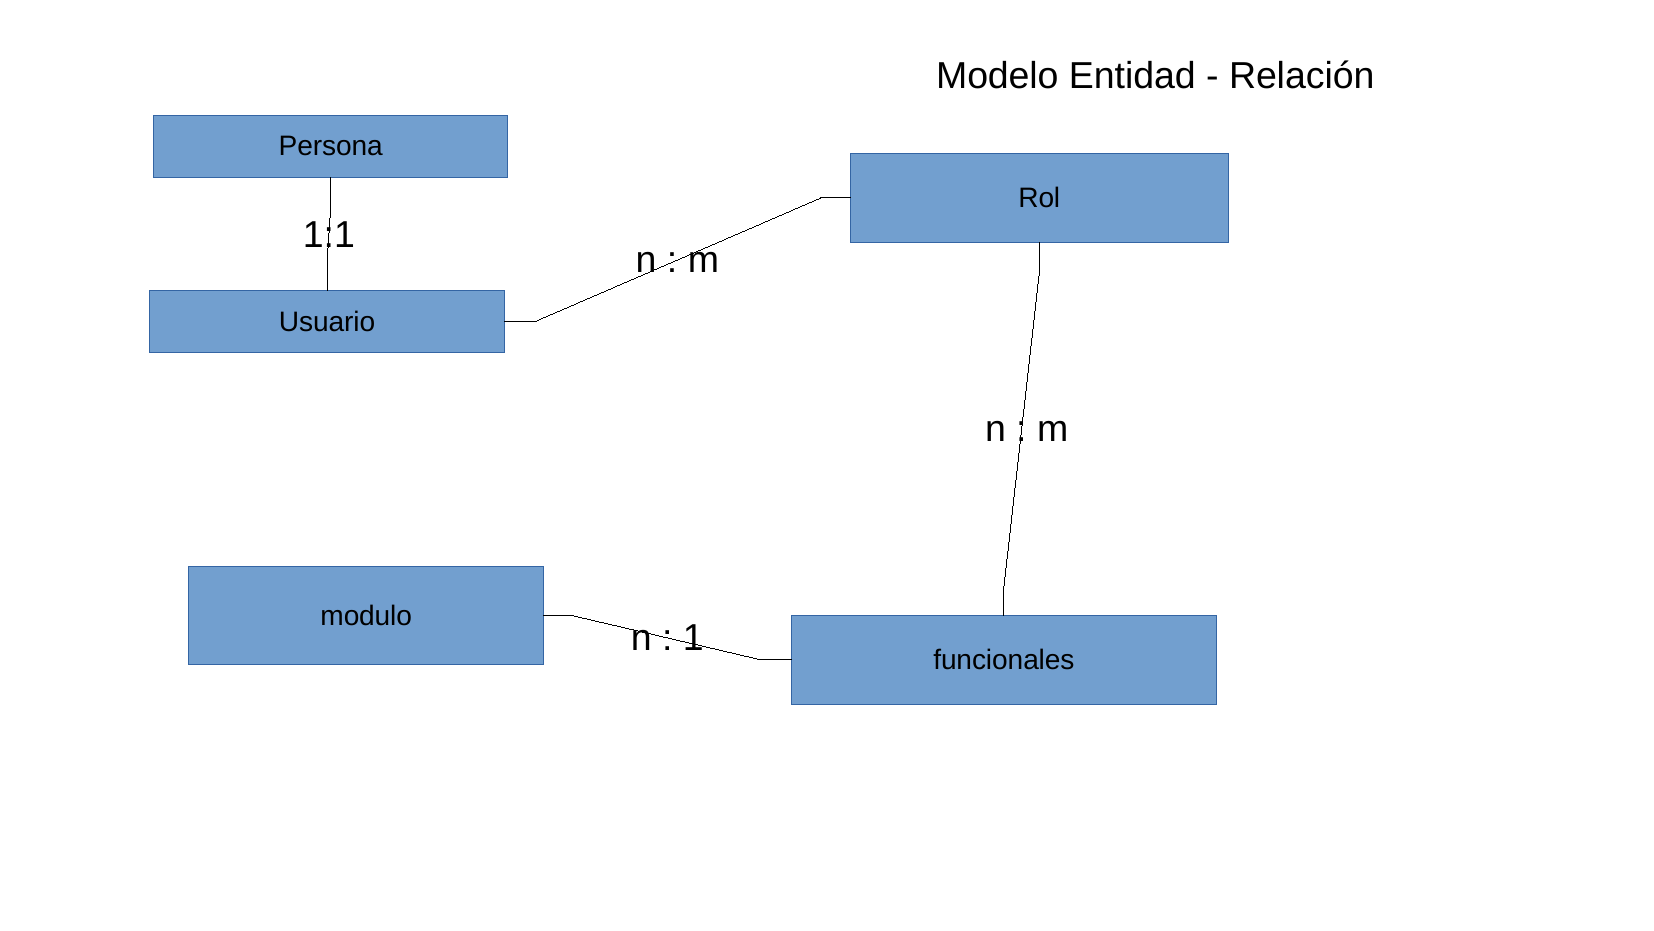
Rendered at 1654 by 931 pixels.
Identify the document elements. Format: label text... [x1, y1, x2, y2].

text_box Persona [153, 115, 508, 178]
text_box Usuario [149, 290, 505, 353]
text_box Rol [850, 153, 1229, 243]
text_box Modelo Entidad - Relación [921, 47, 1390, 105]
text_box funcionales [791, 615, 1217, 705]
text_box modulo [188, 566, 544, 665]
